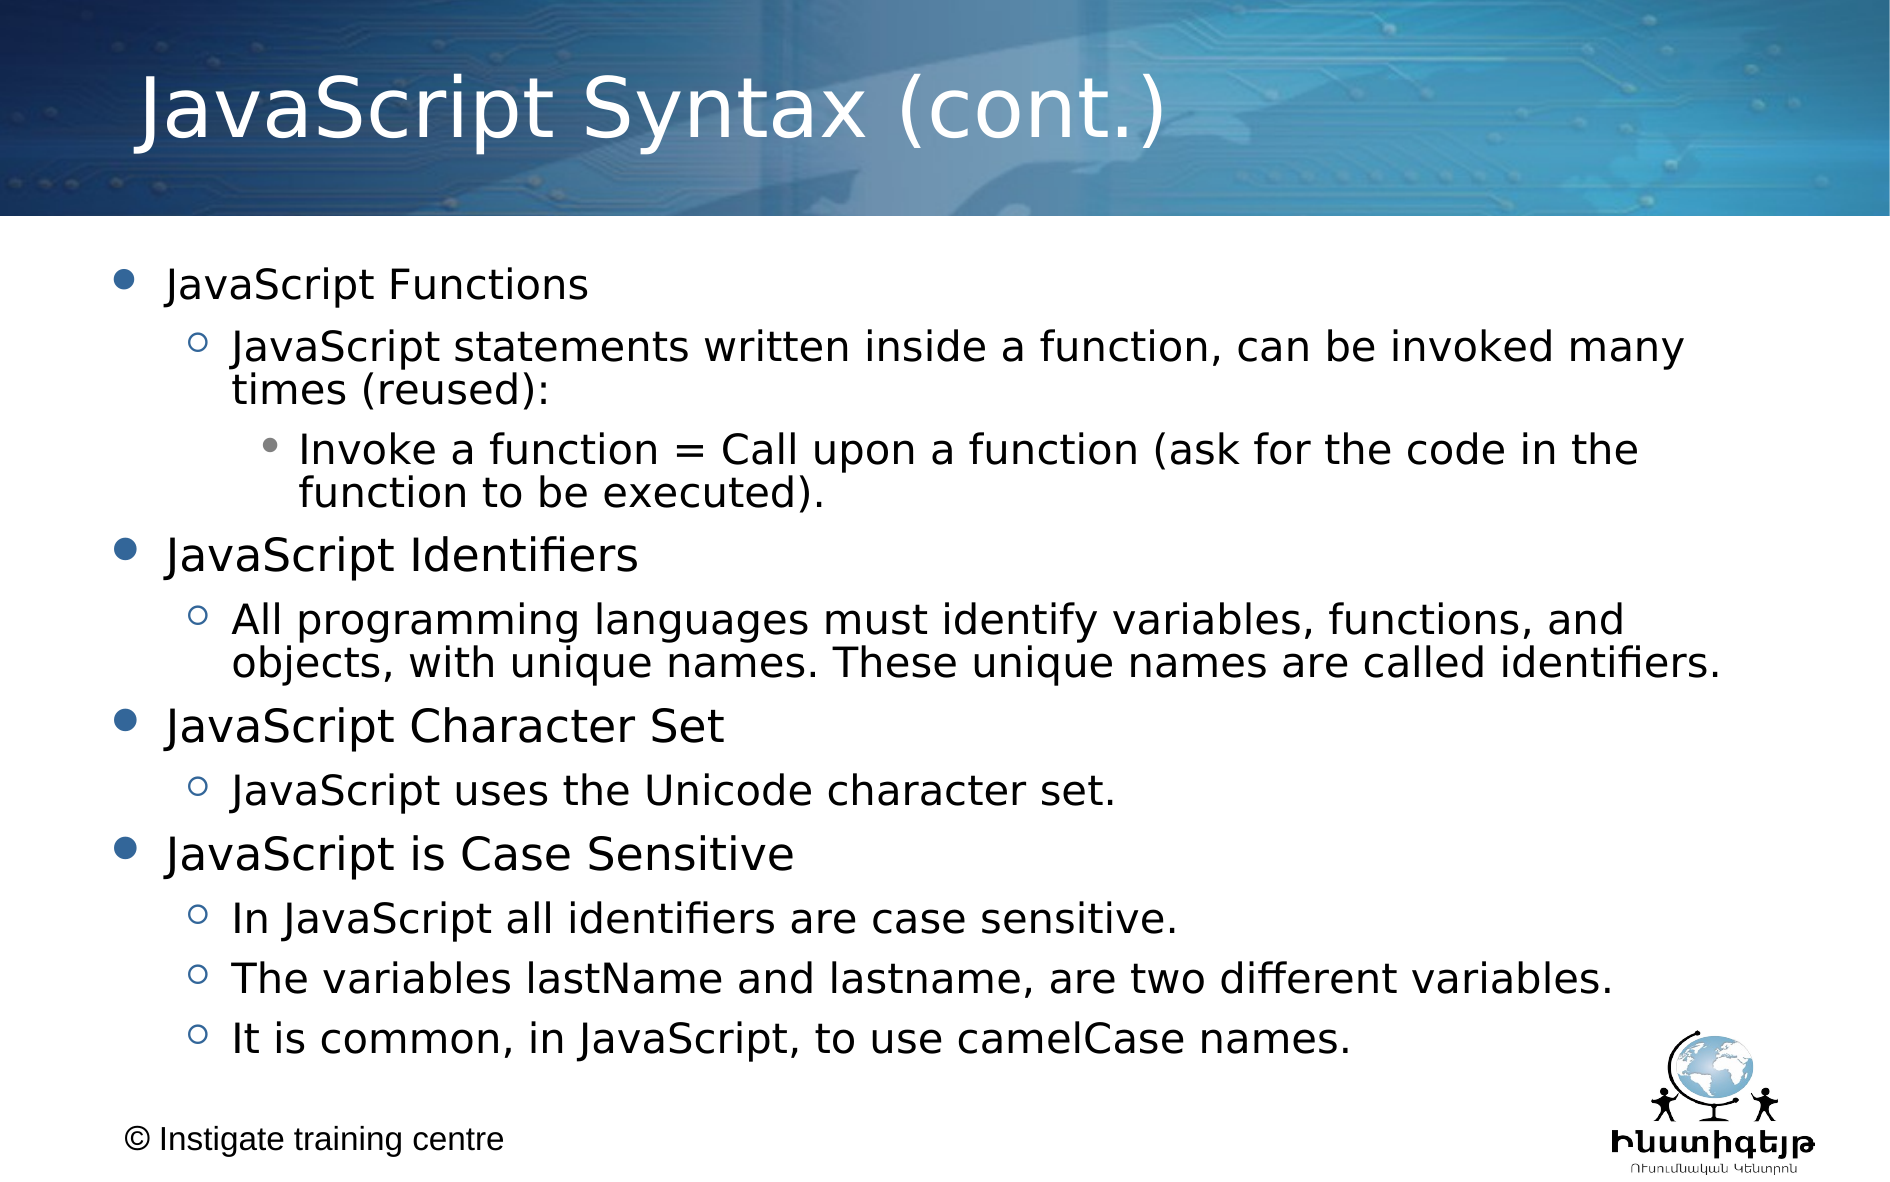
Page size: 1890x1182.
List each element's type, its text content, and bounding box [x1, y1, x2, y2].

list JavaScript Functions JavaScript statements written inside a function, can be invoked many times (reused): Invoke a function = Call upon a function (ask for the code in the function to be executed). JavaScript Identifiers All programming languages must identify variables, functions, and objects, with unique names. These unique names are called identifiers. JavaScript Character Set JavaScript uses the Unicode character set. JavaScript is Case Sensitive In JavaScript all identifiers are case sensitive. The variables lastName and lastname, are two different variables. It is common, in JavaScript, to use camelCase names. [110, 264, 1801, 294]
picture [1612, 1030, 1815, 1175]
picture [0, 0, 1890, 216]
